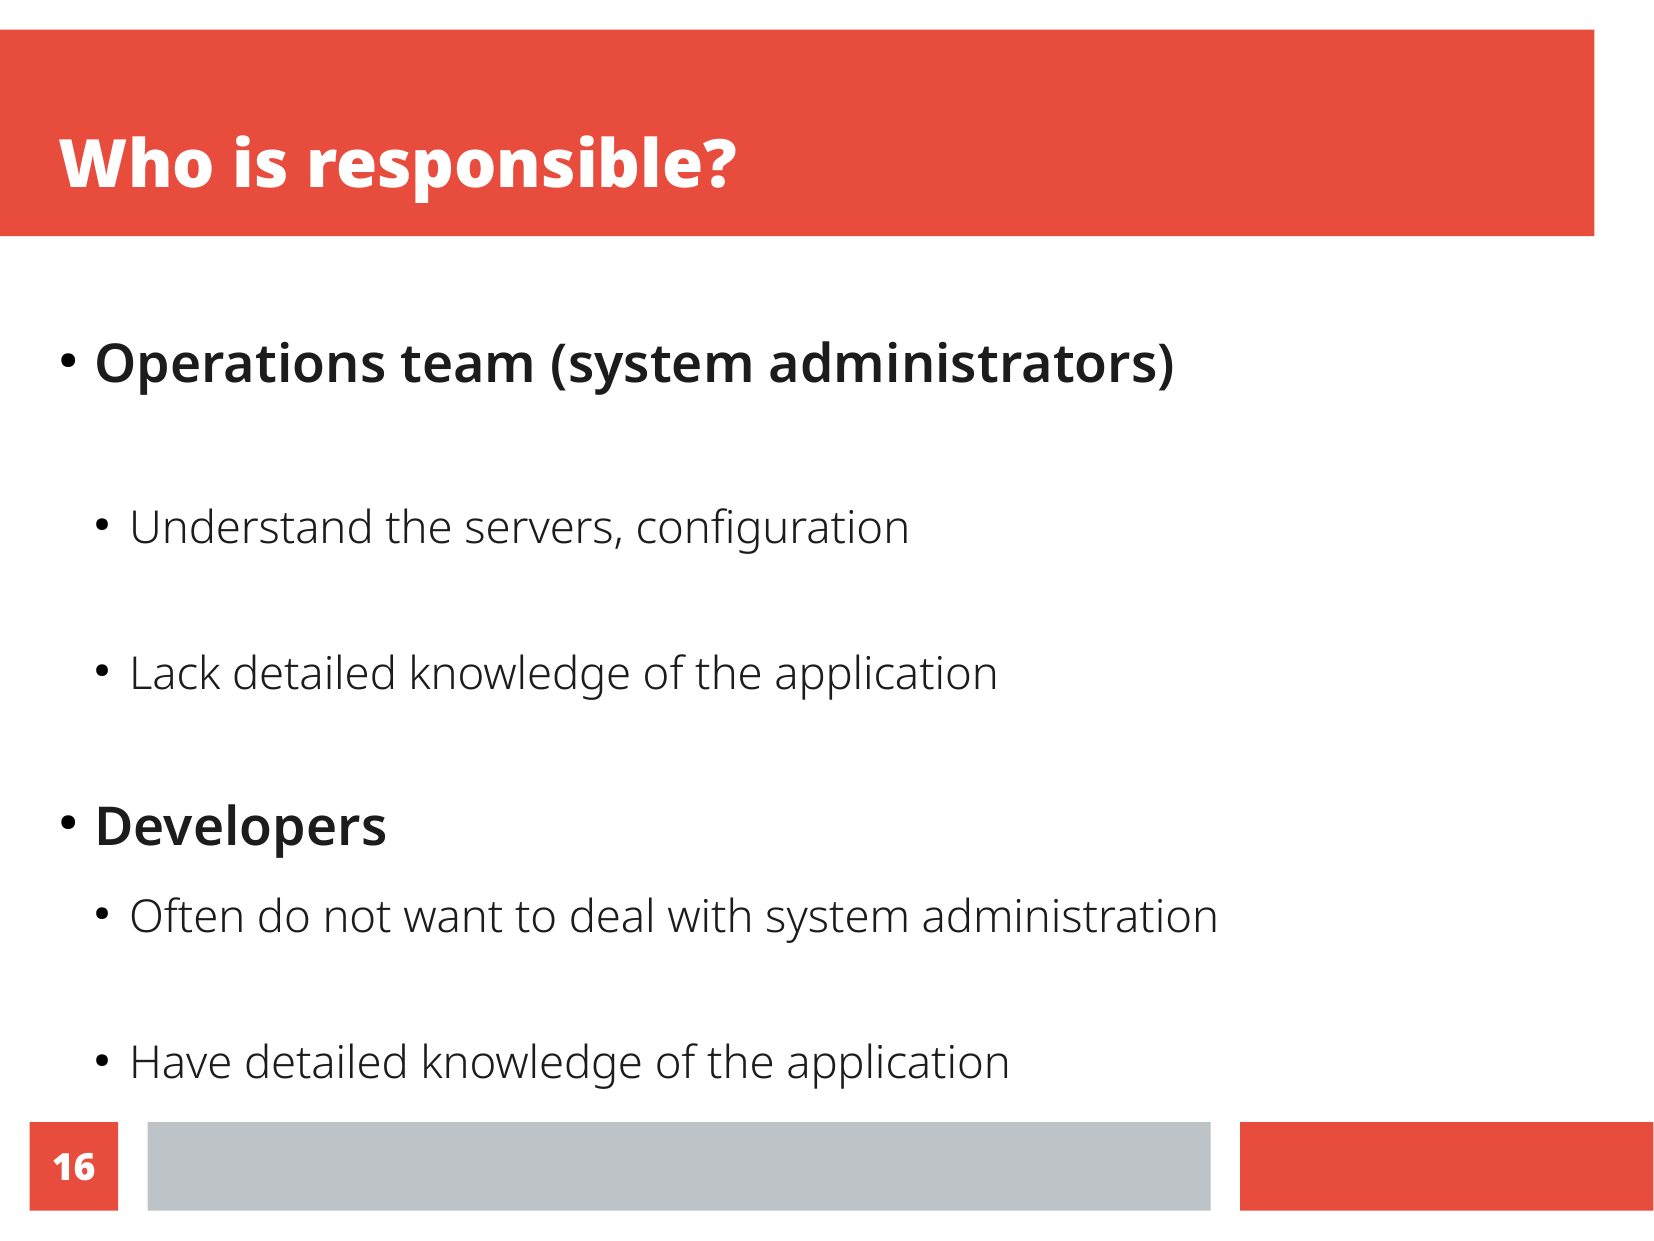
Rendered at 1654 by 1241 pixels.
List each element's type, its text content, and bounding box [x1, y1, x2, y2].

title Who is responsible? [59, 59, 1595, 207]
list Operations team (system administrators) Understand the servers, configuration Lack detailed knowledge of the application Developers Often do not want to deal with system administration Have detailed knowledge of the application [59, 324, 1565, 1093]
